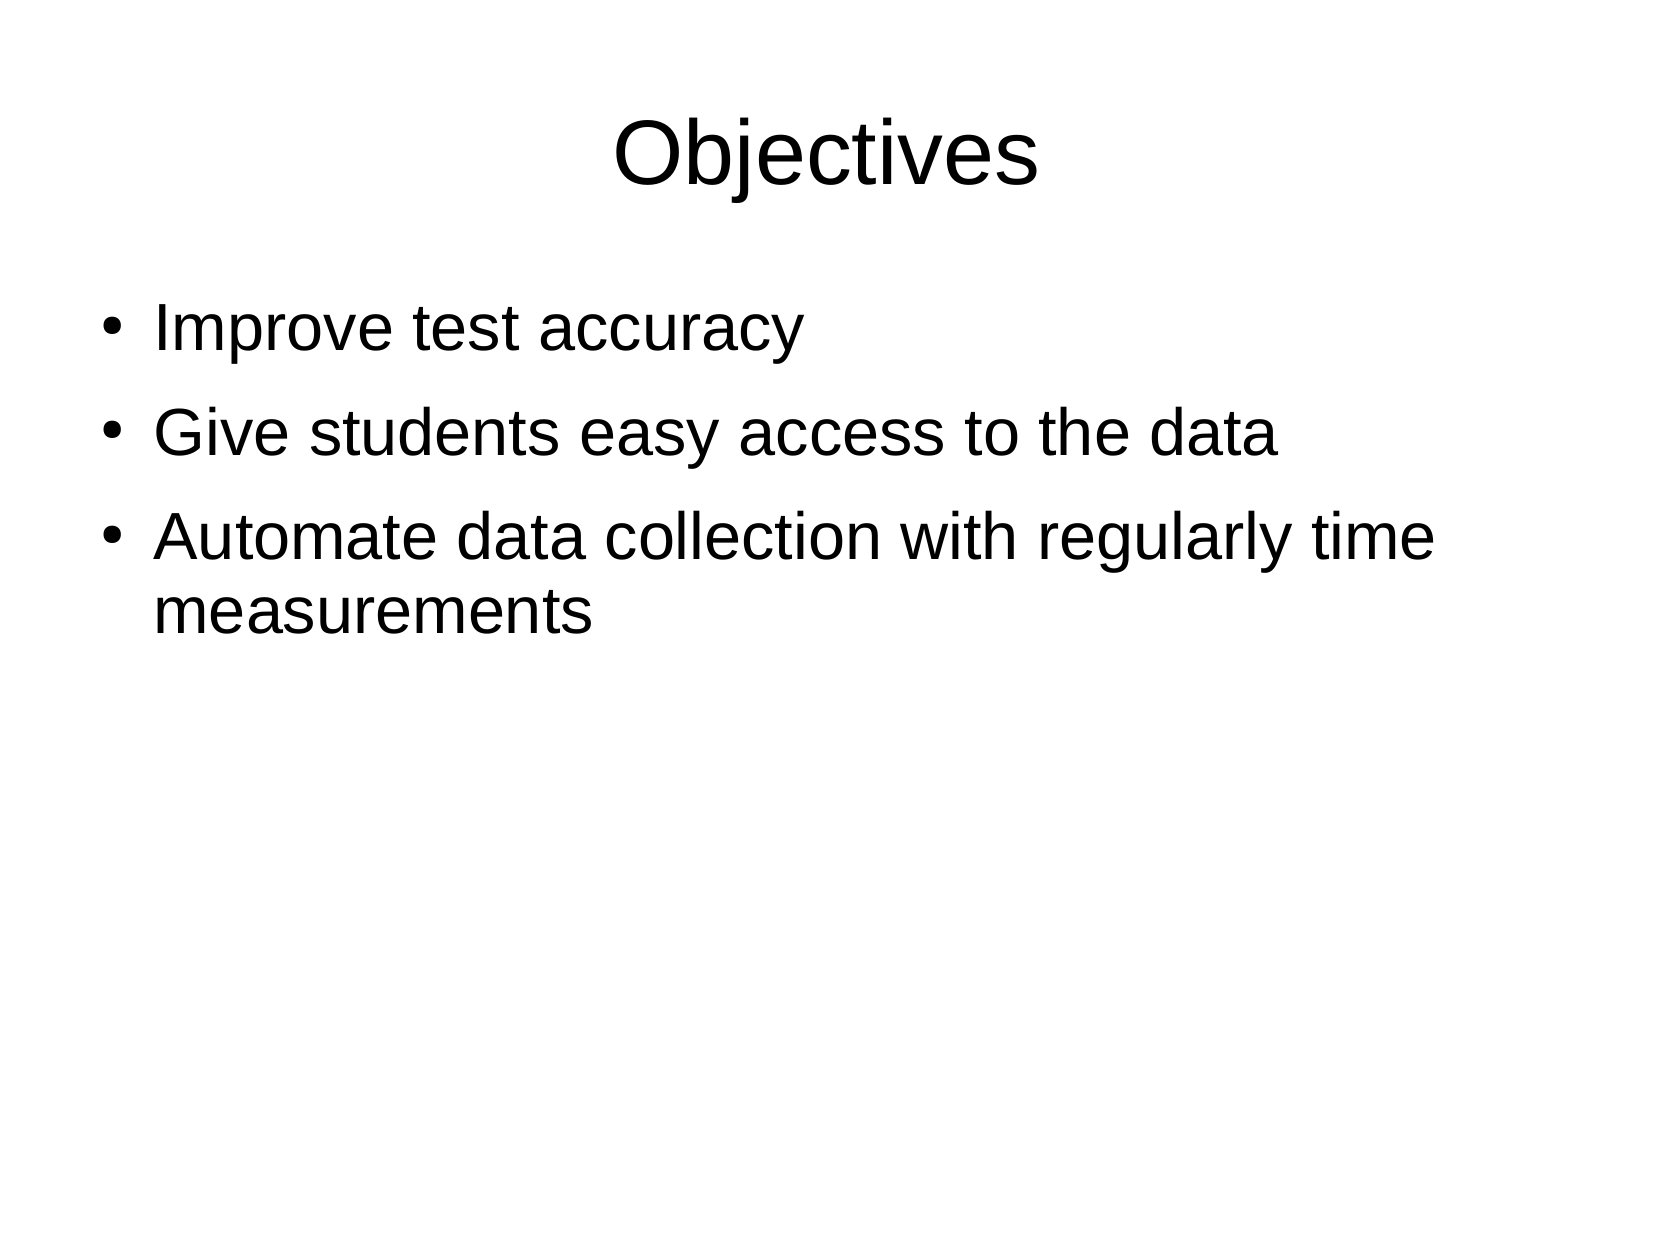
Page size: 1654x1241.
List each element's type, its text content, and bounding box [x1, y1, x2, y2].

title Objectives [82, 49, 1571, 257]
list Improve test accuracy Give students easy access to the data Automate data collection with regularly time measurements [82, 290, 1571, 1010]
